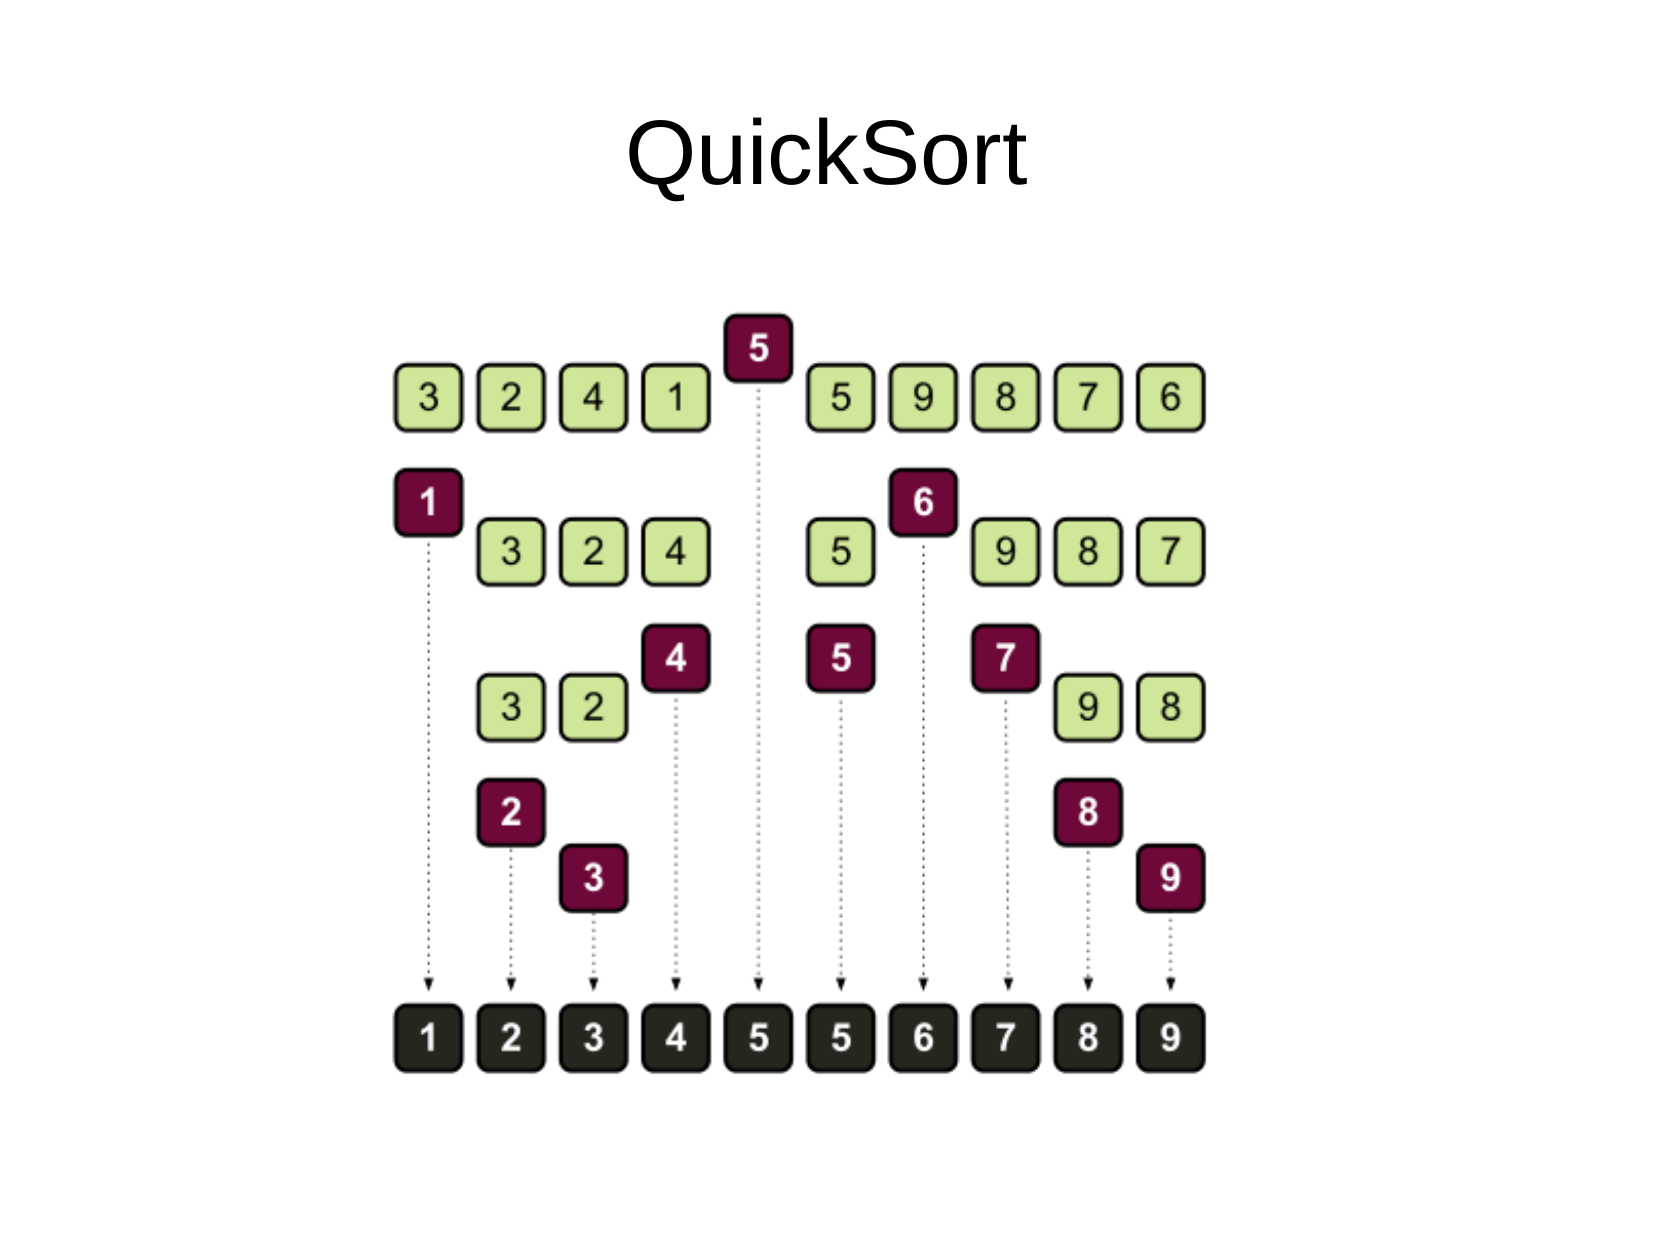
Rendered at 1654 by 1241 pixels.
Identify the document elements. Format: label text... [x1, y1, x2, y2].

picture [190, 290, 1463, 1109]
title QuickSort [82, 49, 1571, 257]
